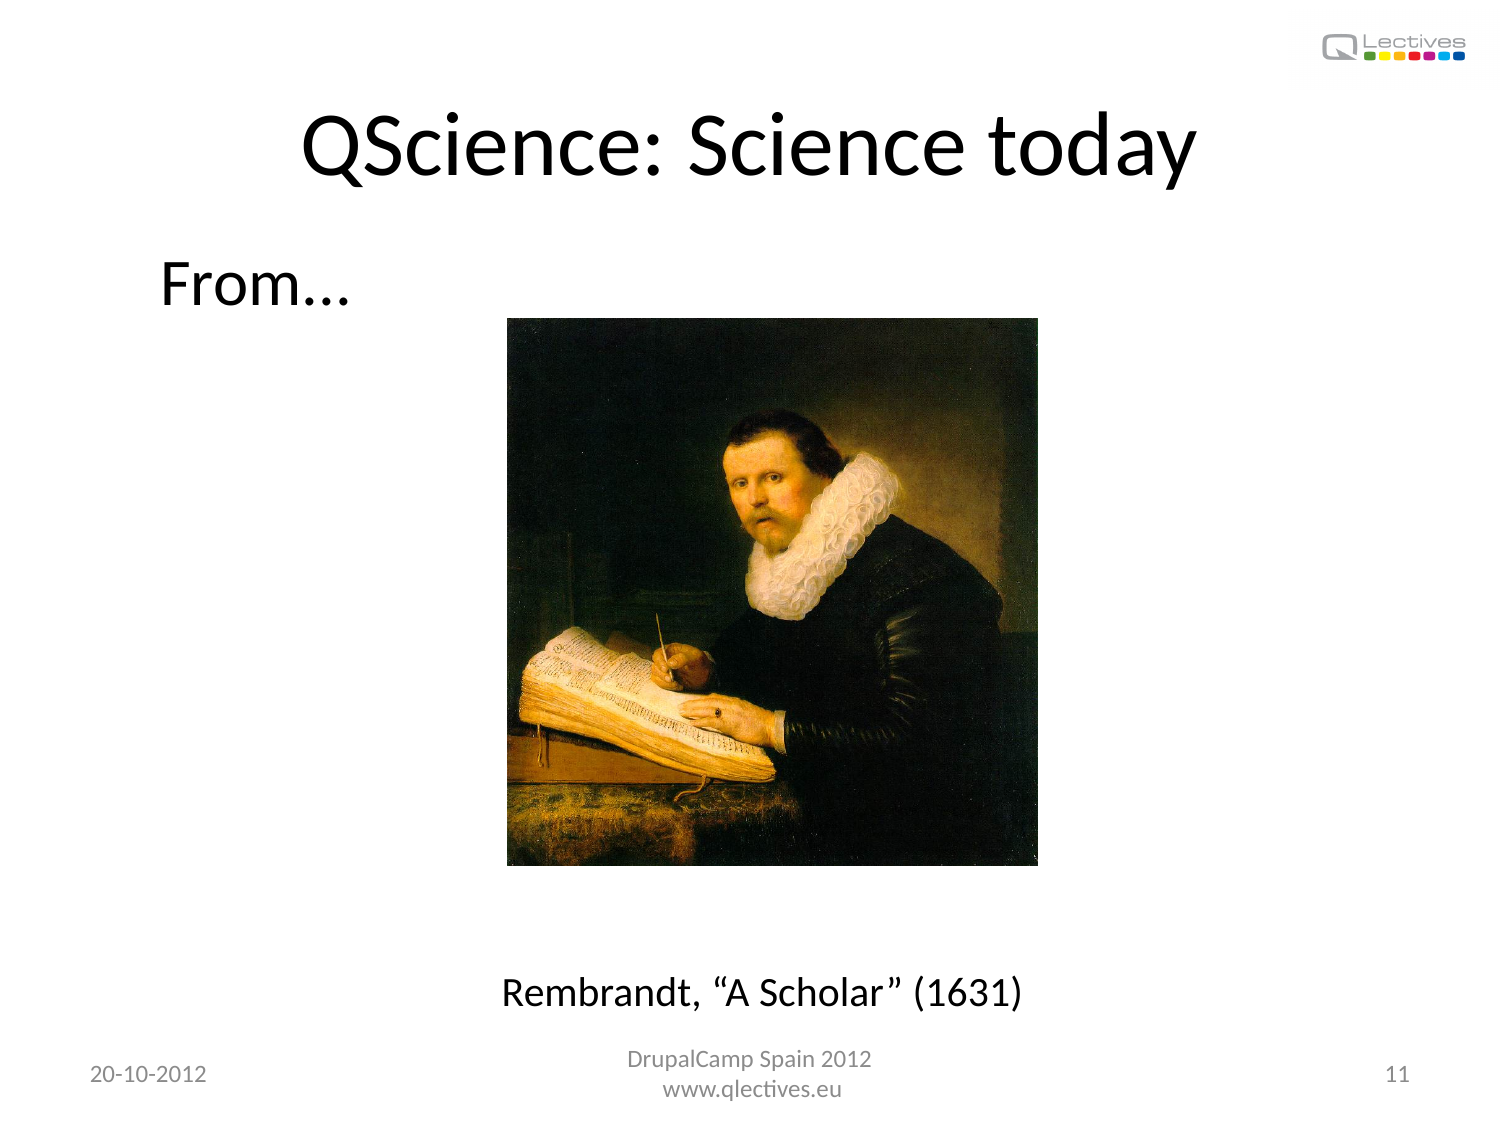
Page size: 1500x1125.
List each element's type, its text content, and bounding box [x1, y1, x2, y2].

text_box QScience: Science today [75, 45, 1425, 233]
text_box DrupalCamp Spain 2012 www.qlectives.eu [512, 1042, 988, 1103]
picture [507, 318, 1038, 866]
text_box 20-10-2012 [74, 1042, 425, 1103]
text_box <number> [1074, 1042, 1425, 1103]
text_box From... [110, 248, 544, 341]
picture [1288, 9, 1500, 90]
text_box Rembrandt, “A Scholar” (1631) [437, 944, 1130, 995]
